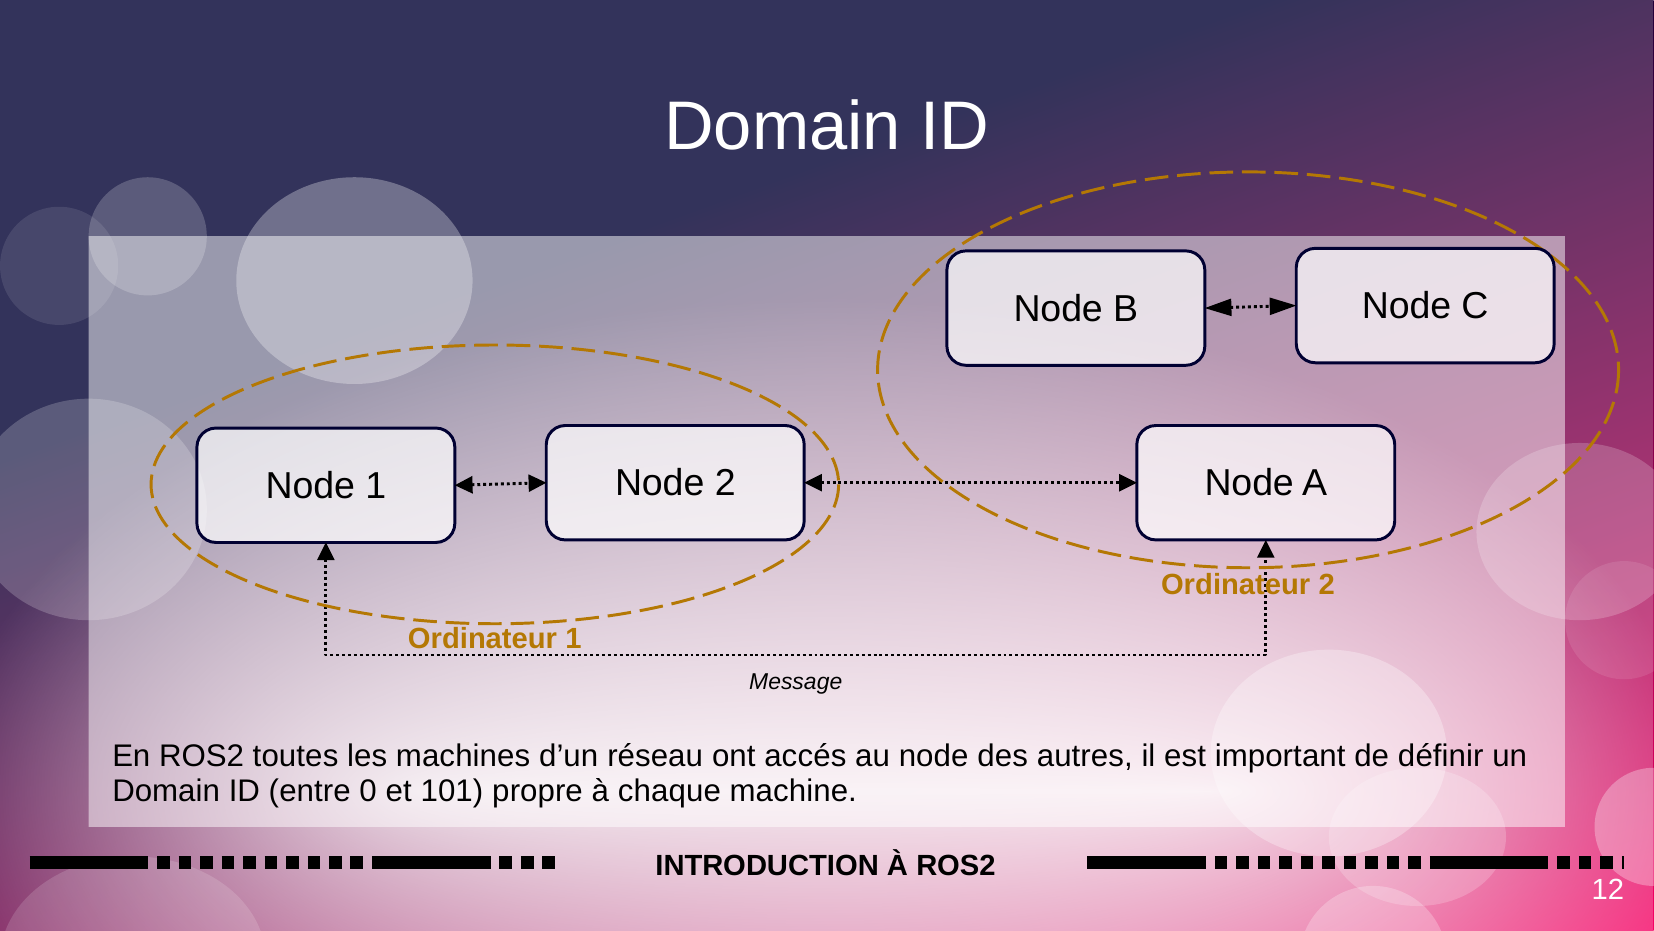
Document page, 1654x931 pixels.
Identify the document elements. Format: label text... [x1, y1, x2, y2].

title Domain ID [88, 44, 1565, 207]
list En ROS2 toutes les machines d’un réseau ont accés au node des autres, il est important de définir un Domain ID (entre 0 et 101) propre à chaque machine. [88, 236, 1565, 827]
text_box Node B [946, 250, 1205, 366]
text_box Ordinateur 2 [877, 171, 1619, 568]
text_box Node C [1296, 248, 1555, 363]
text_box Ordinateur 1 [151, 345, 839, 624]
